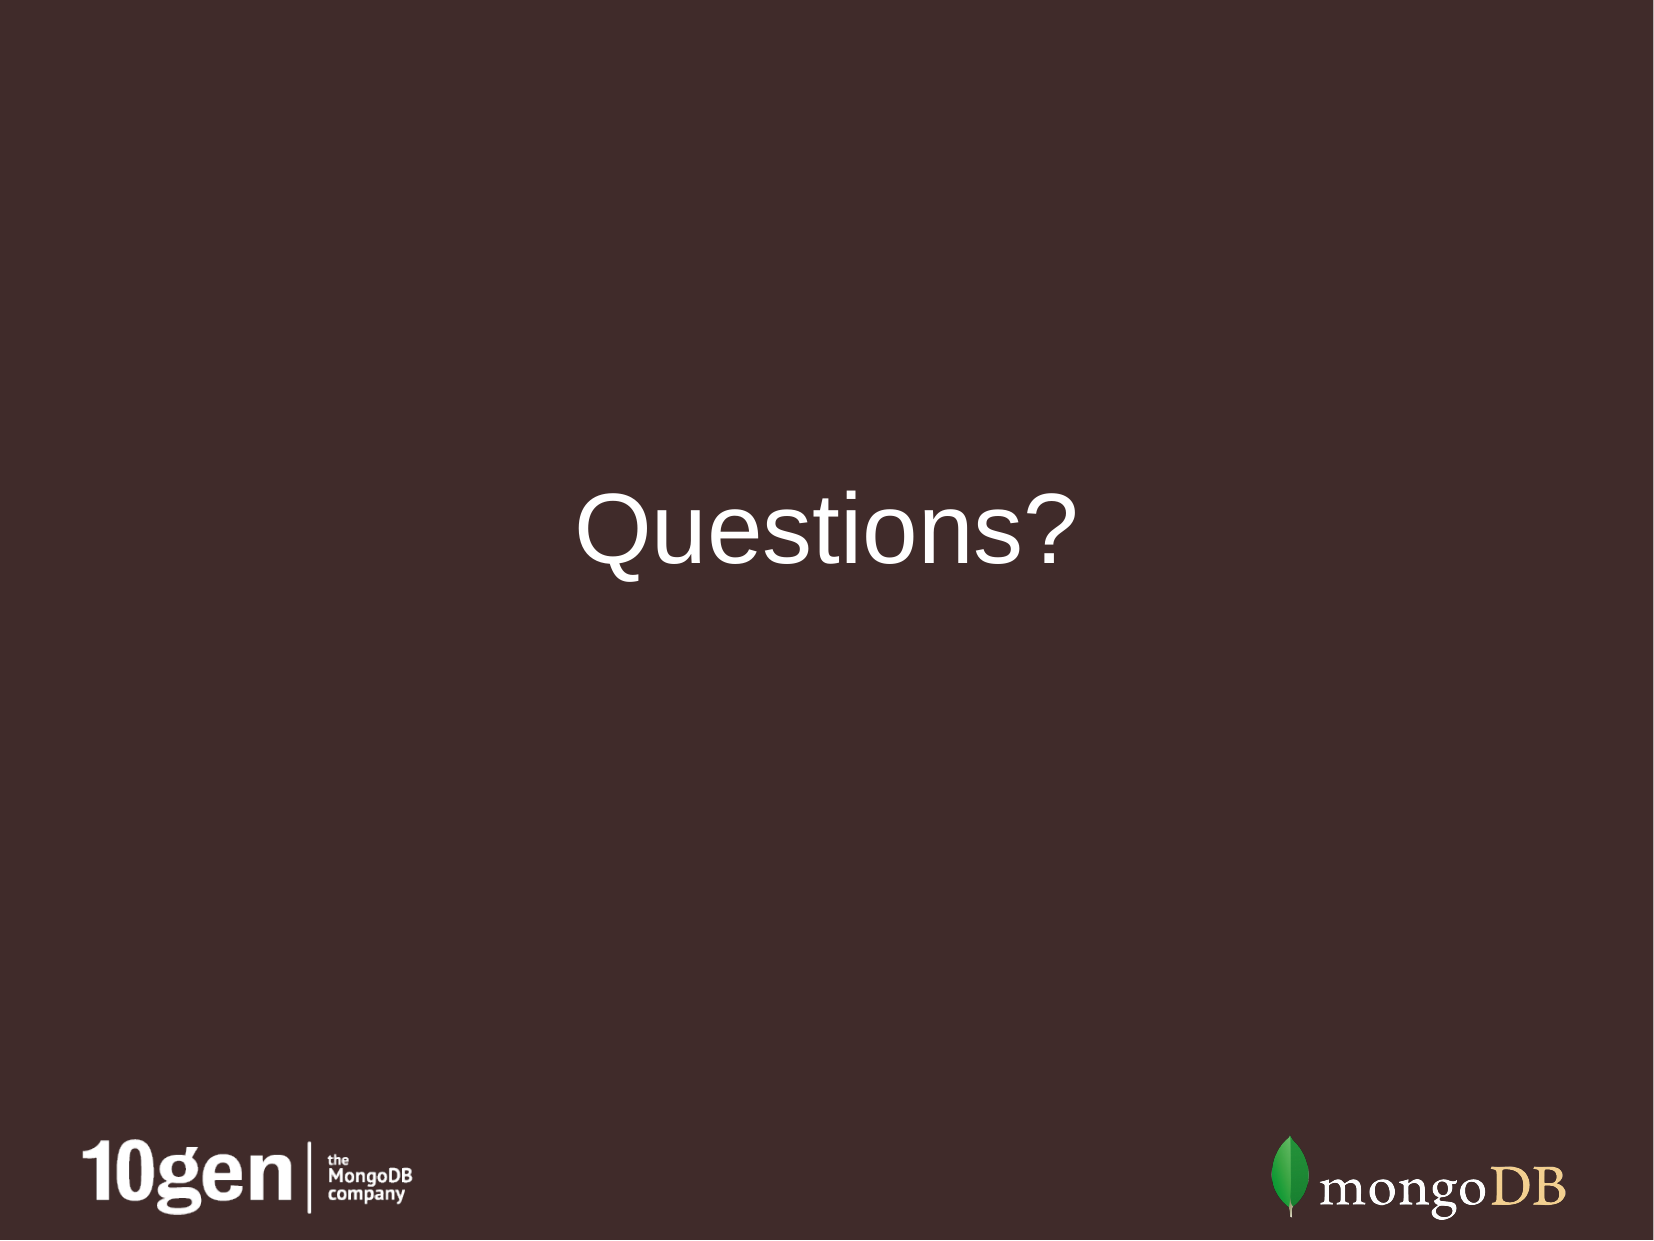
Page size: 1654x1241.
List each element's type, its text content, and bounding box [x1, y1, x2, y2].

picture [1260, 1124, 1576, 1230]
subtitle Questions? [82, 49, 1571, 1010]
picture [82, 1139, 413, 1215]
